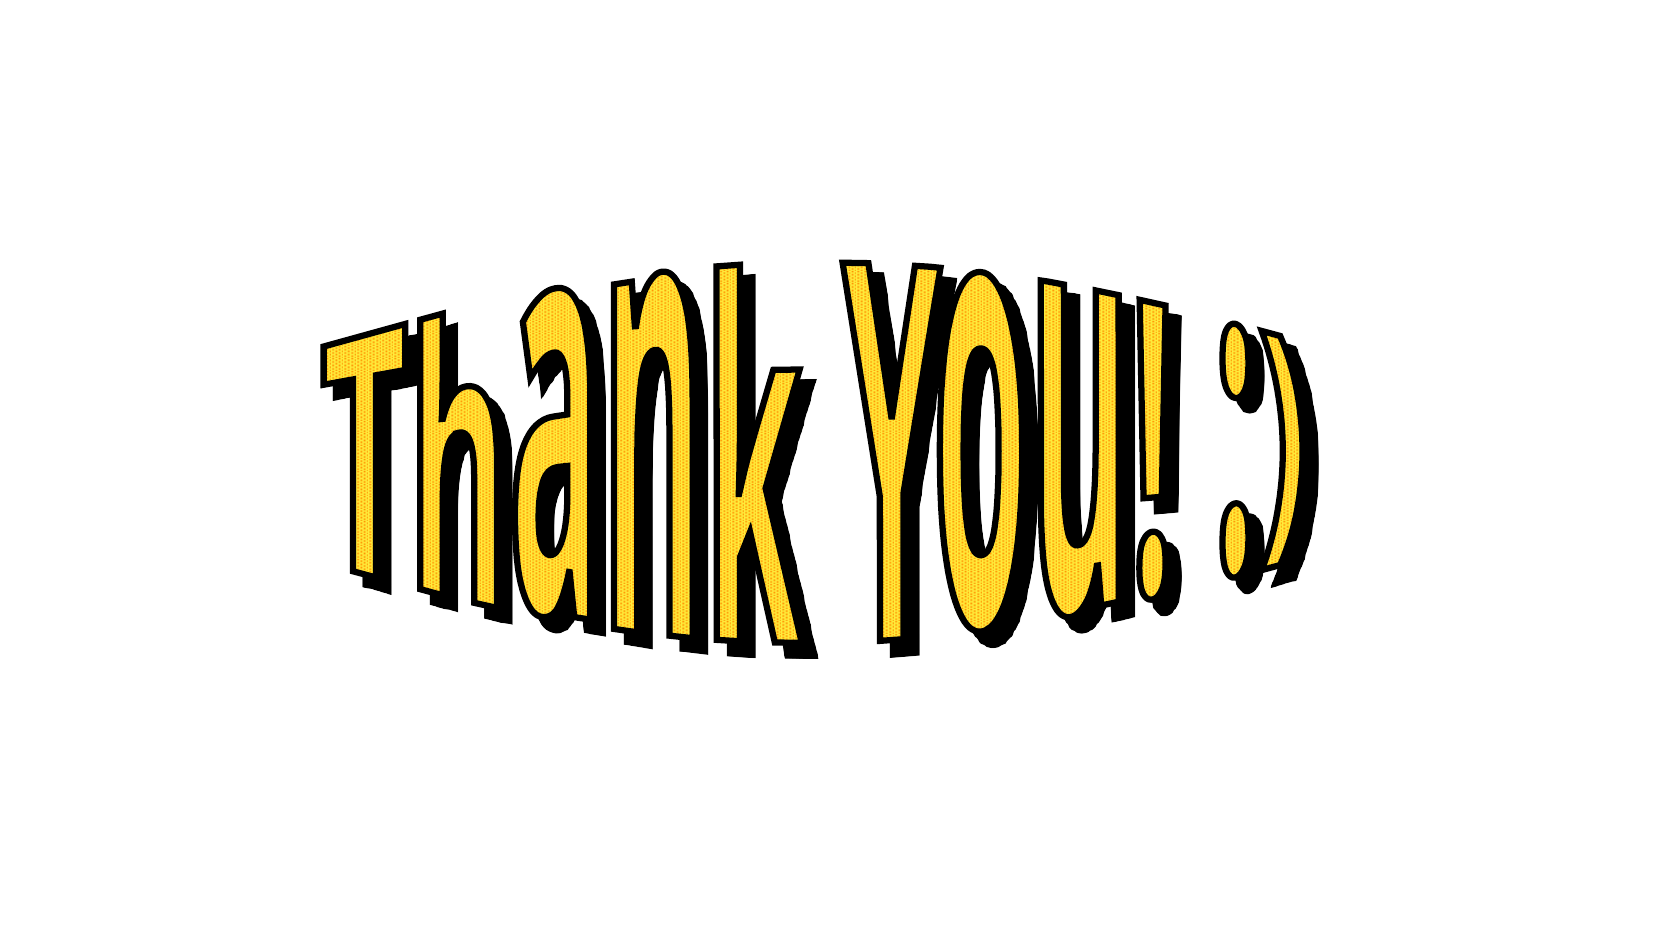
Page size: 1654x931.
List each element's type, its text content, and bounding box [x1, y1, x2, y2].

text_box Thank You! :) [842, 262, 941, 641]
text_box Thank You! :) [716, 264, 802, 643]
text_box Thank You! :) [323, 323, 406, 578]
text_box Thank You! :) [1222, 323, 1249, 399]
text_box Thank You! :) [1040, 280, 1119, 618]
text_box Thank You! :) [1222, 503, 1249, 578]
text_box Thank You! :) [420, 313, 498, 608]
text_box Thank You! :) [1139, 299, 1166, 499]
text_box Thank You! :) [939, 272, 1023, 632]
text_box Thank You! :) [614, 271, 693, 639]
text_box Thank You! :) [1139, 531, 1166, 600]
text_box Thank You! :) [515, 287, 591, 620]
text_box Thank You! :) [1261, 330, 1303, 571]
